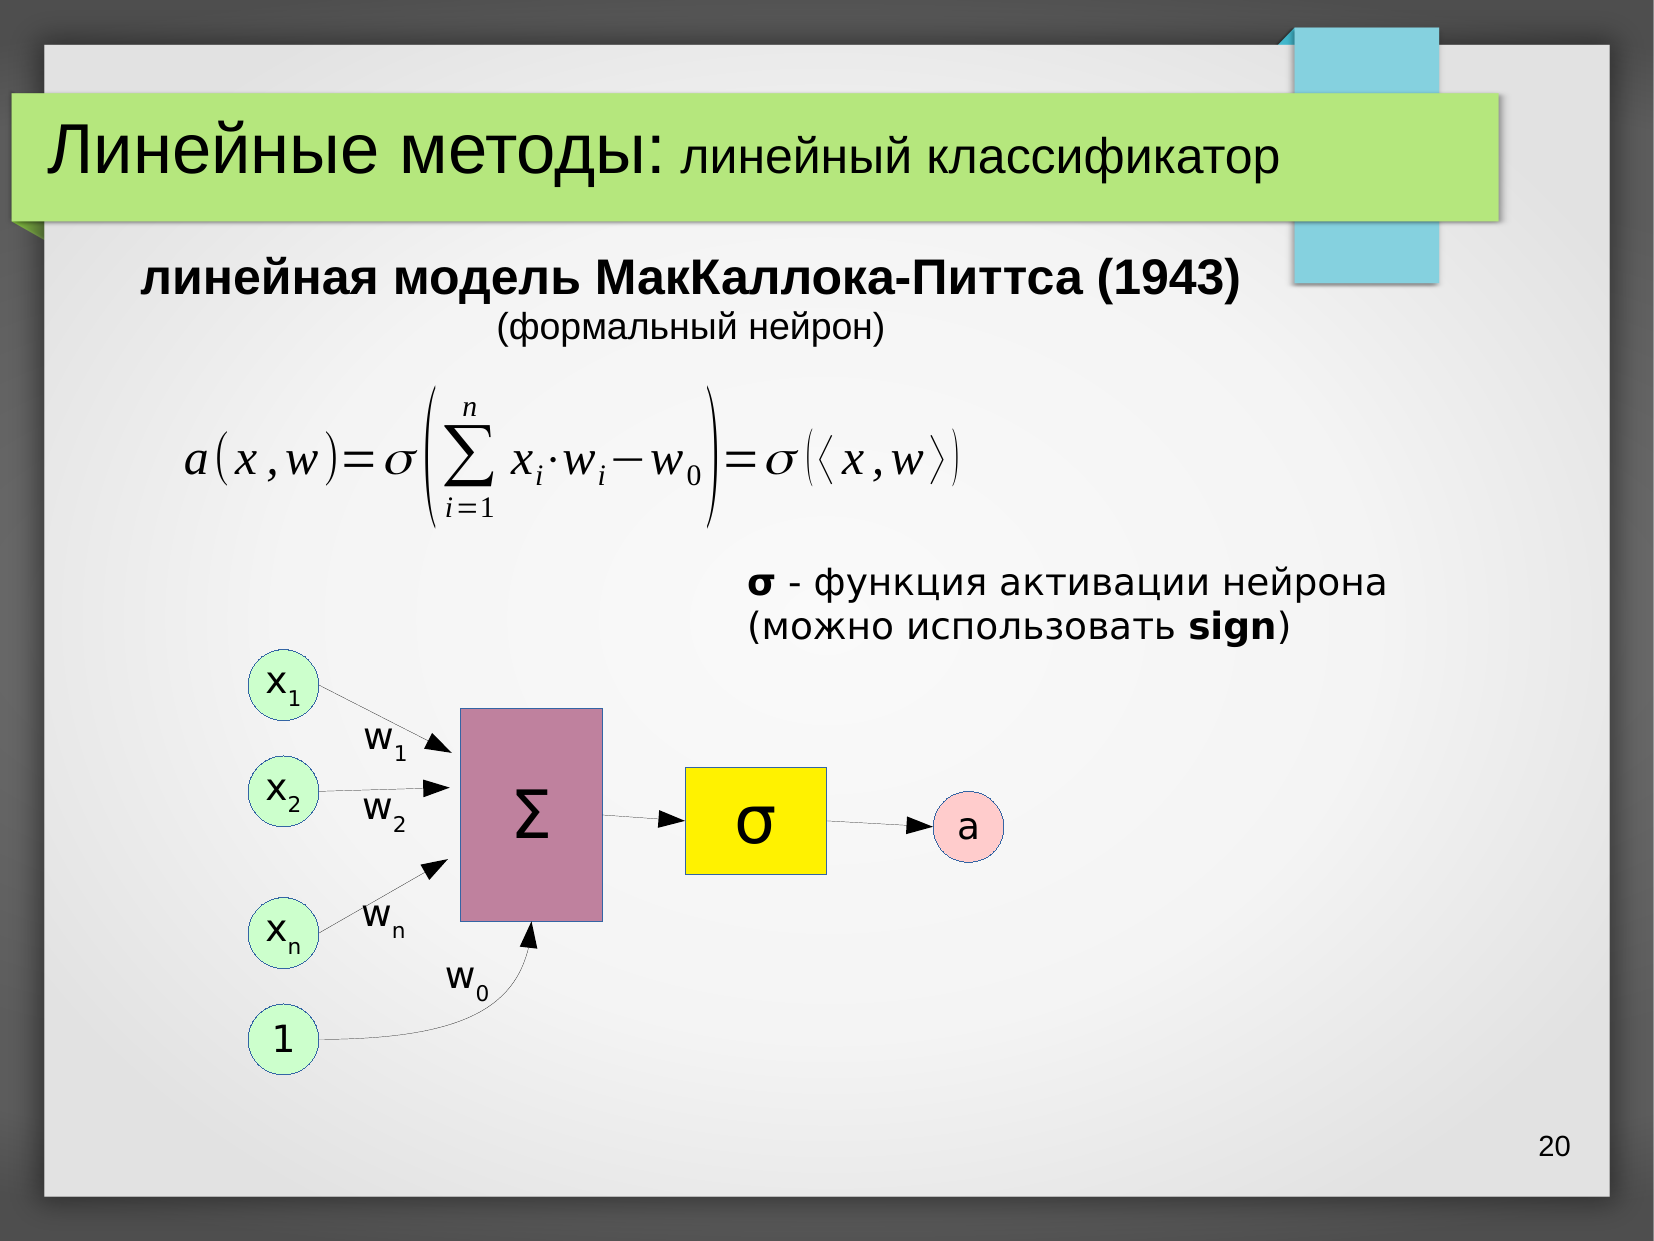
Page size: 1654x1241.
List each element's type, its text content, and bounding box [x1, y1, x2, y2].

title Линейные методы: линейный классификатор [47, 109, 1501, 189]
subtitle линейная модель МакКаллока-Питтса (1943) (формальный нейрон) [94, 242, 1288, 355]
text_box x2 [248, 755, 319, 827]
text_box 1 [248, 1003, 319, 1075]
text_box a [933, 791, 1004, 863]
chart [177, 382, 967, 532]
text_box Σ [460, 708, 603, 922]
text_box σ - функция активации нейрона (можно использовать sign) [732, 553, 1560, 656]
text_box σ [685, 767, 827, 875]
picture [0, 0, 1654, 1241]
text_box xn [248, 897, 319, 969]
text_box x1 [248, 649, 319, 721]
